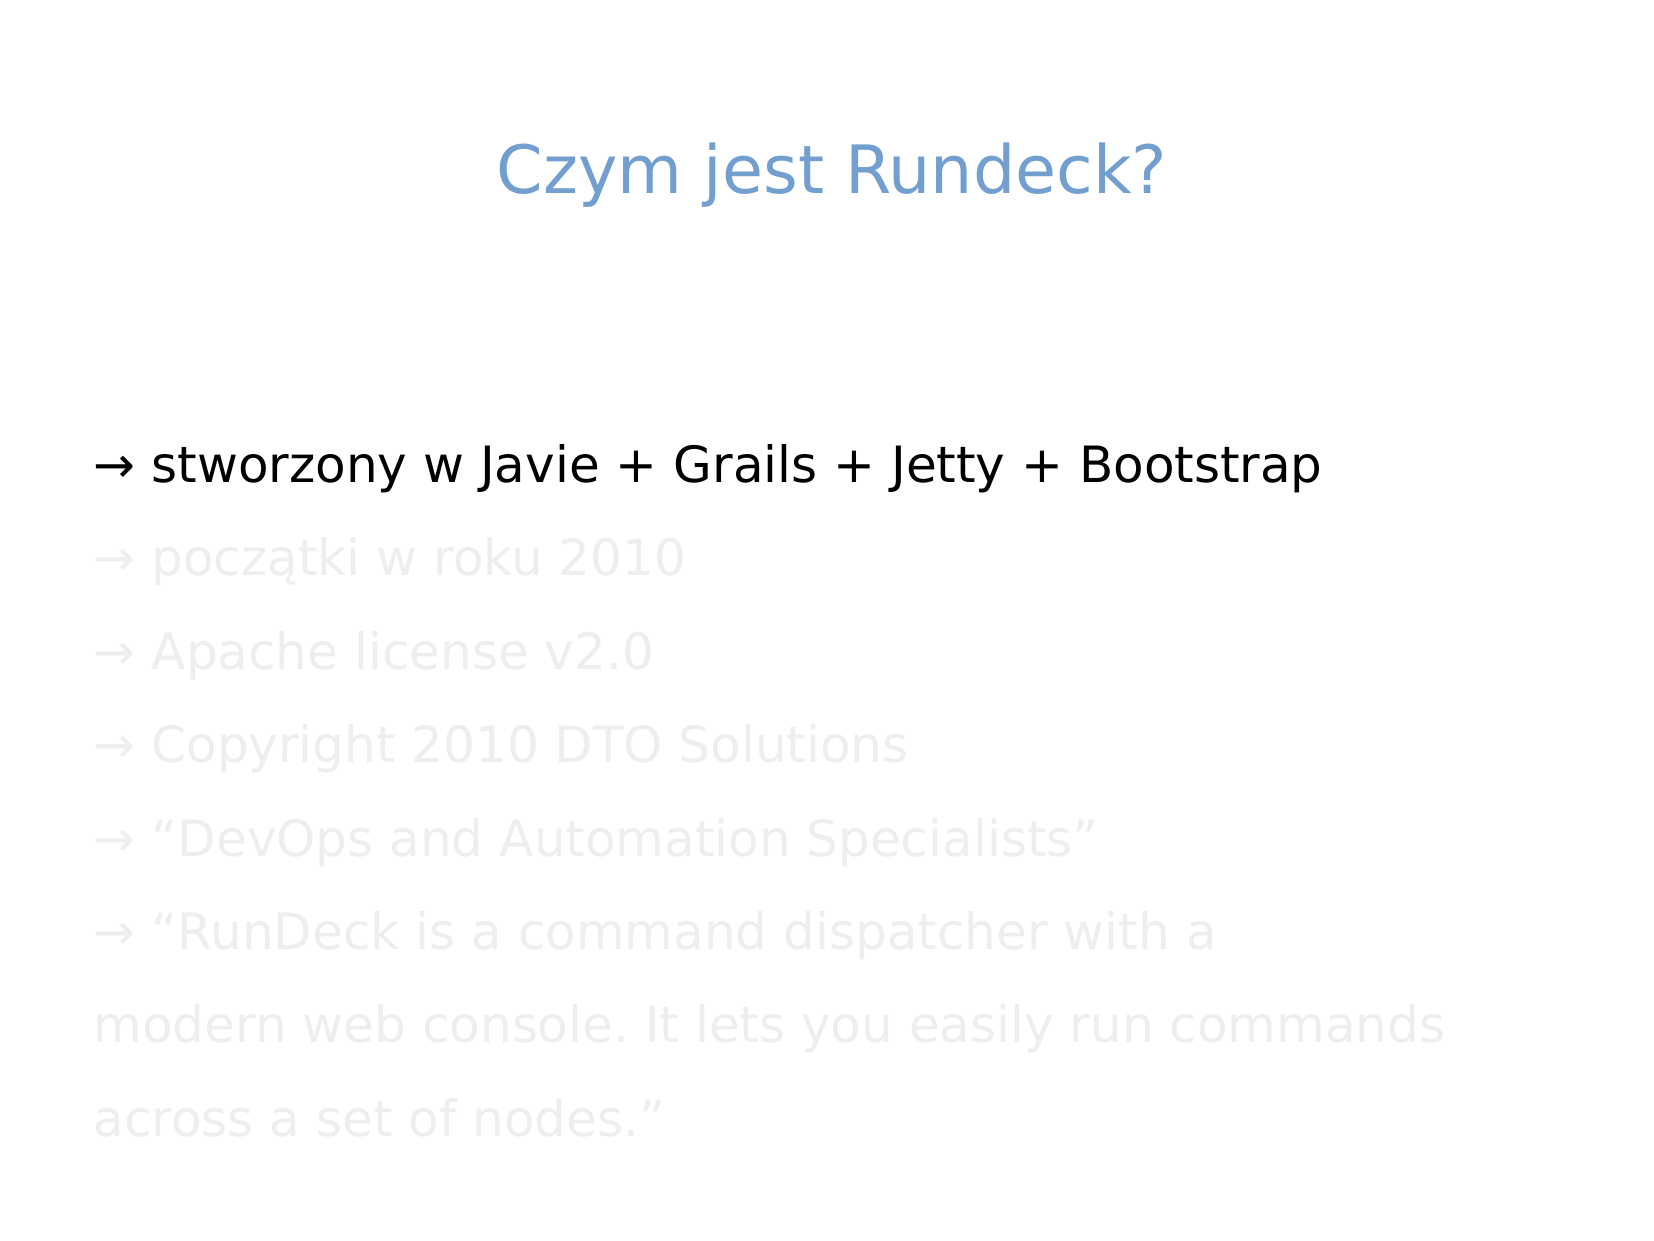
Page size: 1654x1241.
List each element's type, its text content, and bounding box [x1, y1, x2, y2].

text_box Czym jest Rundeck? [482, 123, 1183, 217]
text_box → stworzony w Javie + Grails + Jetty + Bootstrap → początki w roku 2010 → Apache license v2.0 → Copyright 2010 DTO Solutions → “DevOps and Automation Specialists” → “RunDeck is a command dispatcher with a modern web console. It lets you easily run commands across a set of nodes.” [79, 399, 1575, 1127]
